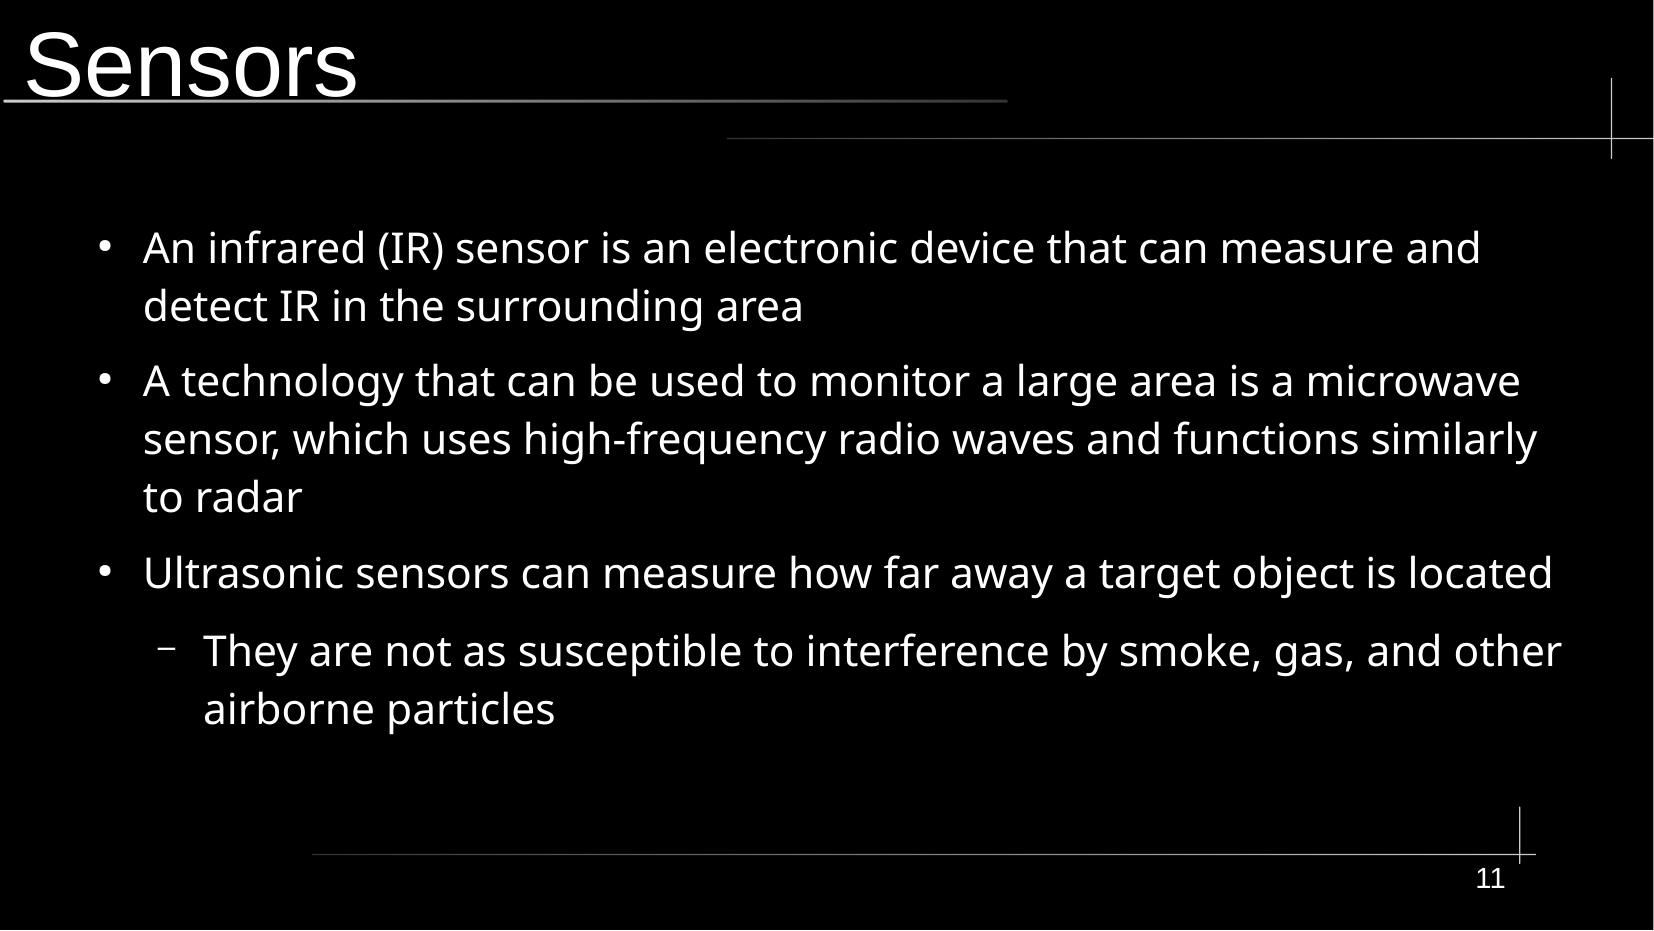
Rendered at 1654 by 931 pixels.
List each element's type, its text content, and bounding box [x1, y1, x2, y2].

title Sensors [23, 11, 1589, 119]
list An infrared (IR) sensor is an electronic device that can measure and detect IR in the surrounding area A technology that can be used to monitor a large area is a microwave sensor, which uses high-frequency radio waves and functions similarly to radar Ultrasonic sensors can measure how far away a target object is located They are not as susceptible to interference by smoke, gas, and other airborne particles [82, 217, 1571, 758]
